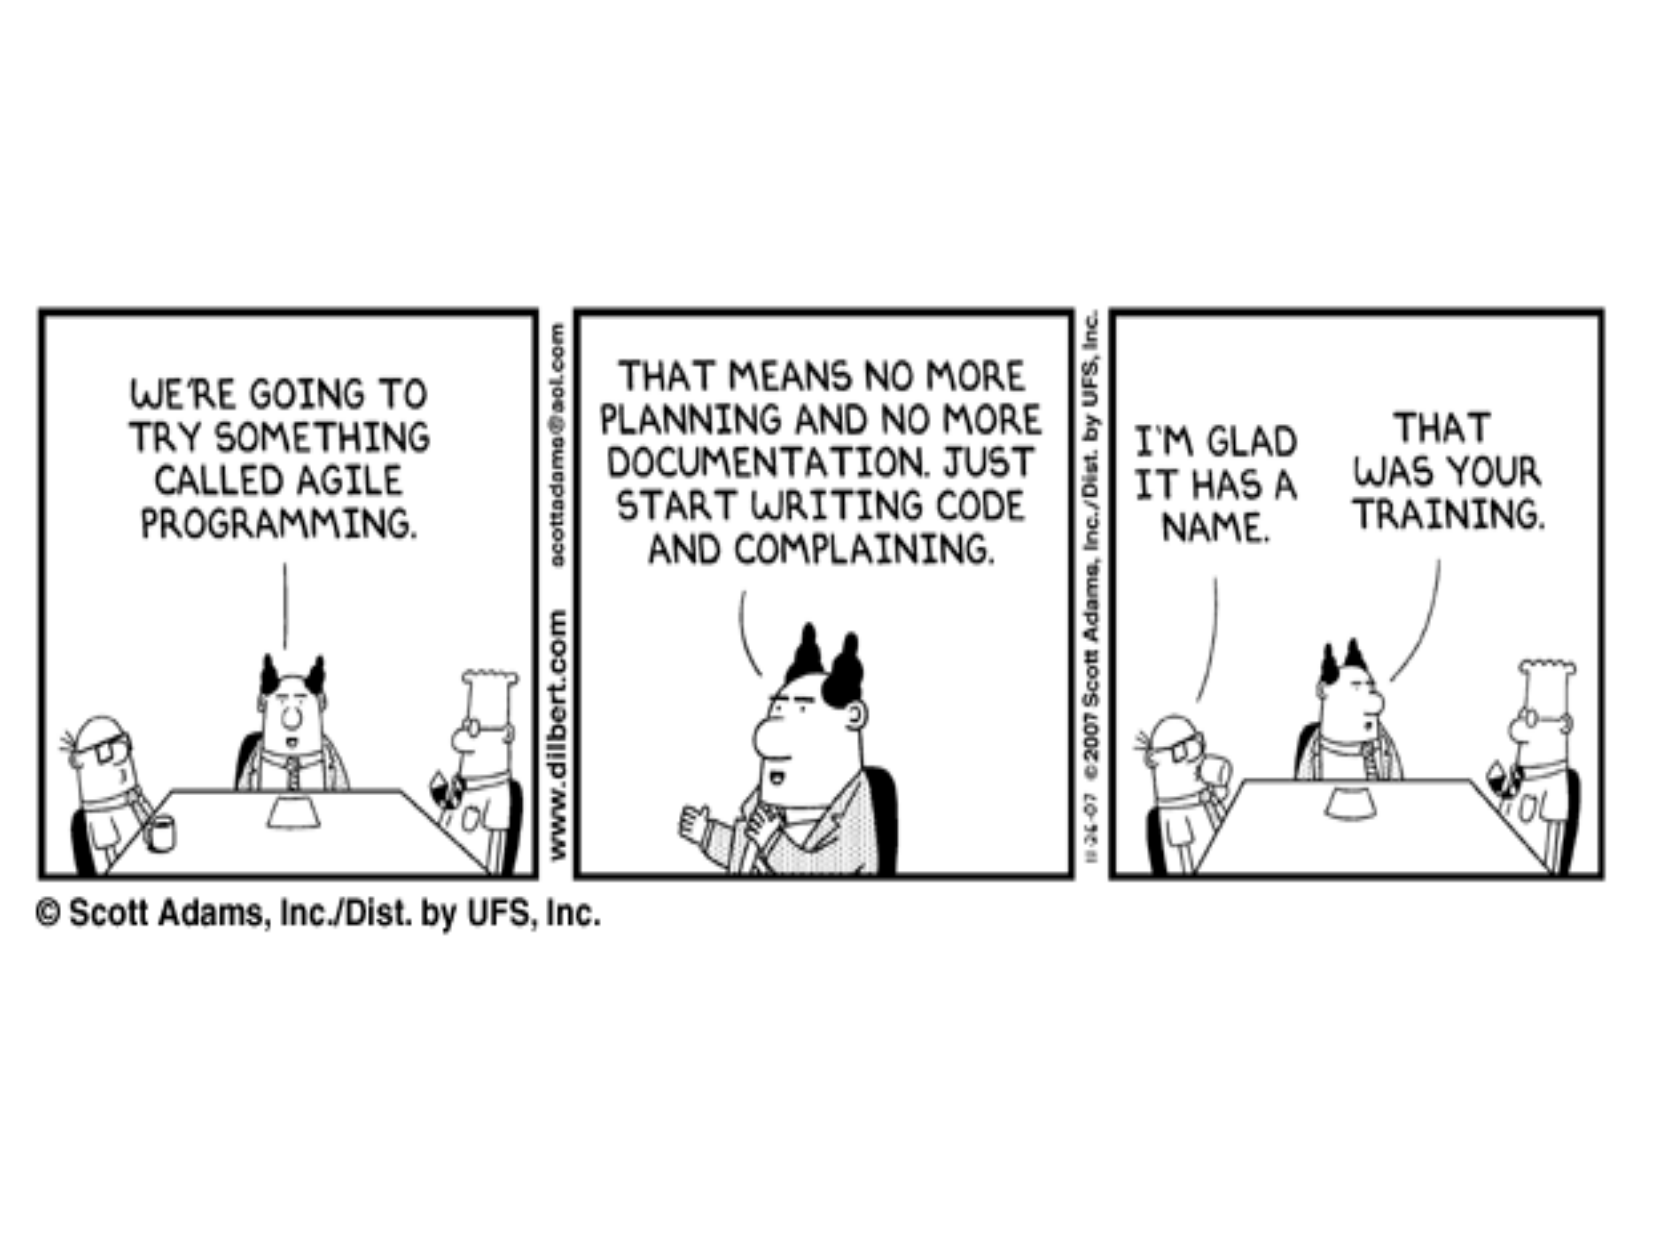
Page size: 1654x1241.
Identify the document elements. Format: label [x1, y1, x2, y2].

picture [29, 295, 1625, 945]
